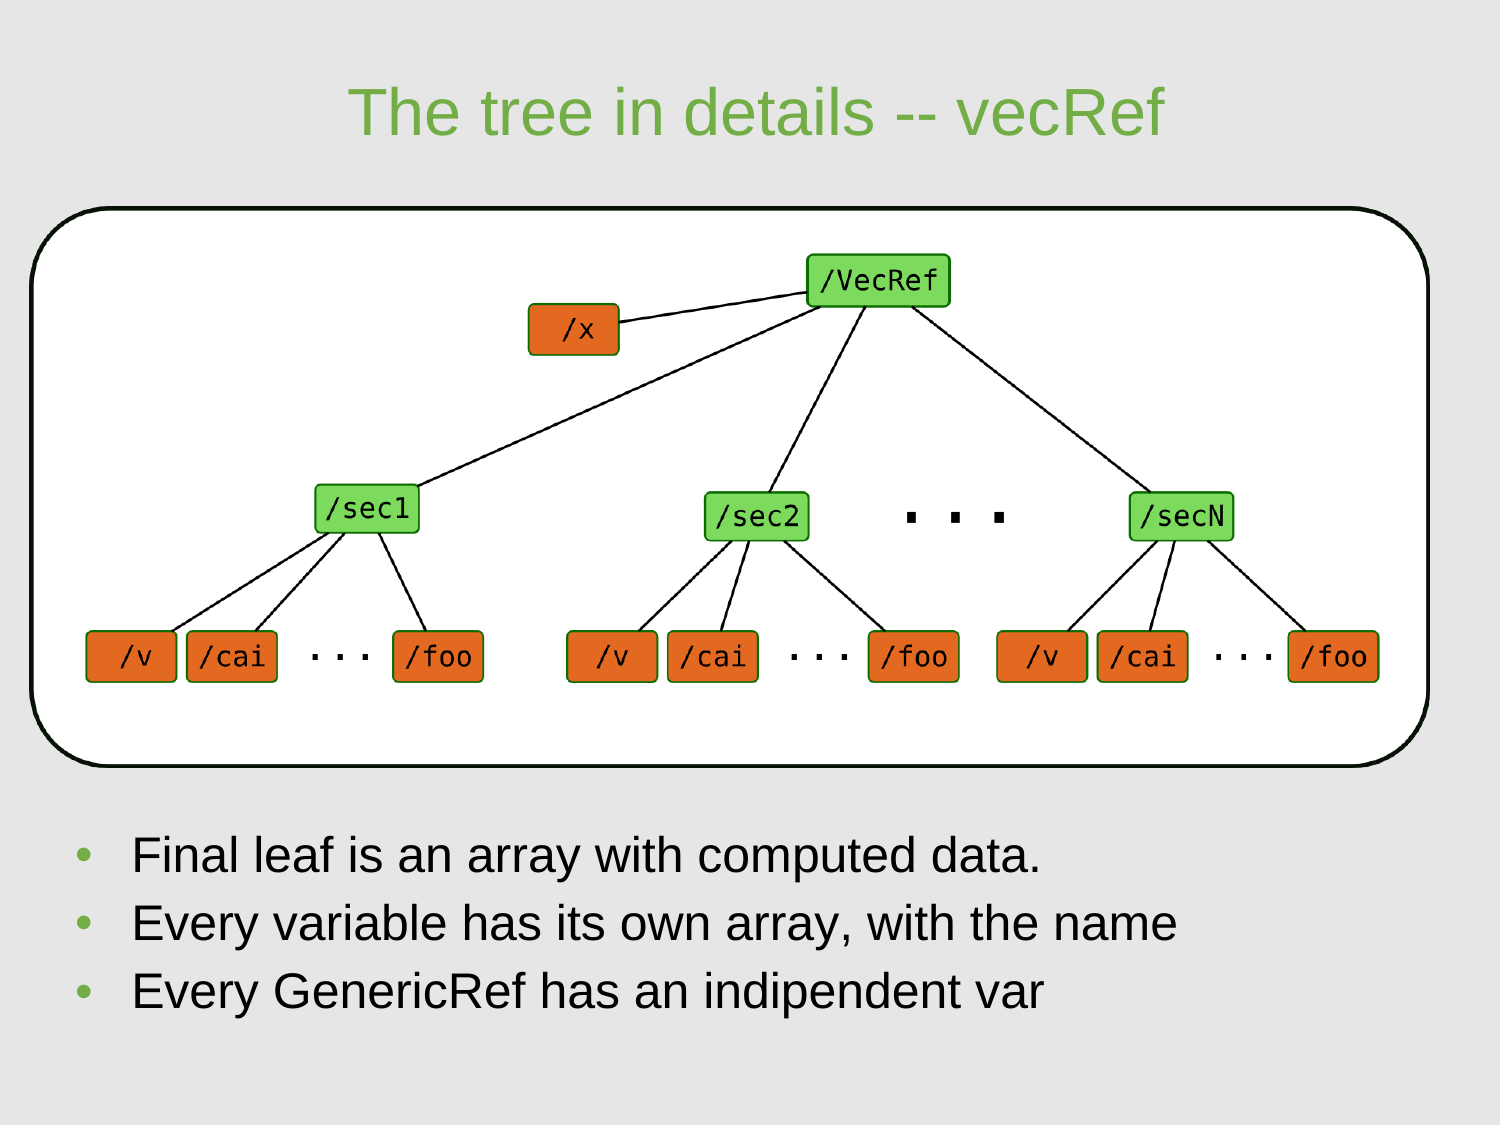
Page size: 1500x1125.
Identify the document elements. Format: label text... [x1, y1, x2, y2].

picture [29, 206, 1430, 768]
title The tree in details -- vecRef [87, 50, 1426, 176]
list Final leaf is an array with computed data. Every variable has its own array, with the name Every GenericRef has an indipendent var [75, 826, 1413, 1032]
